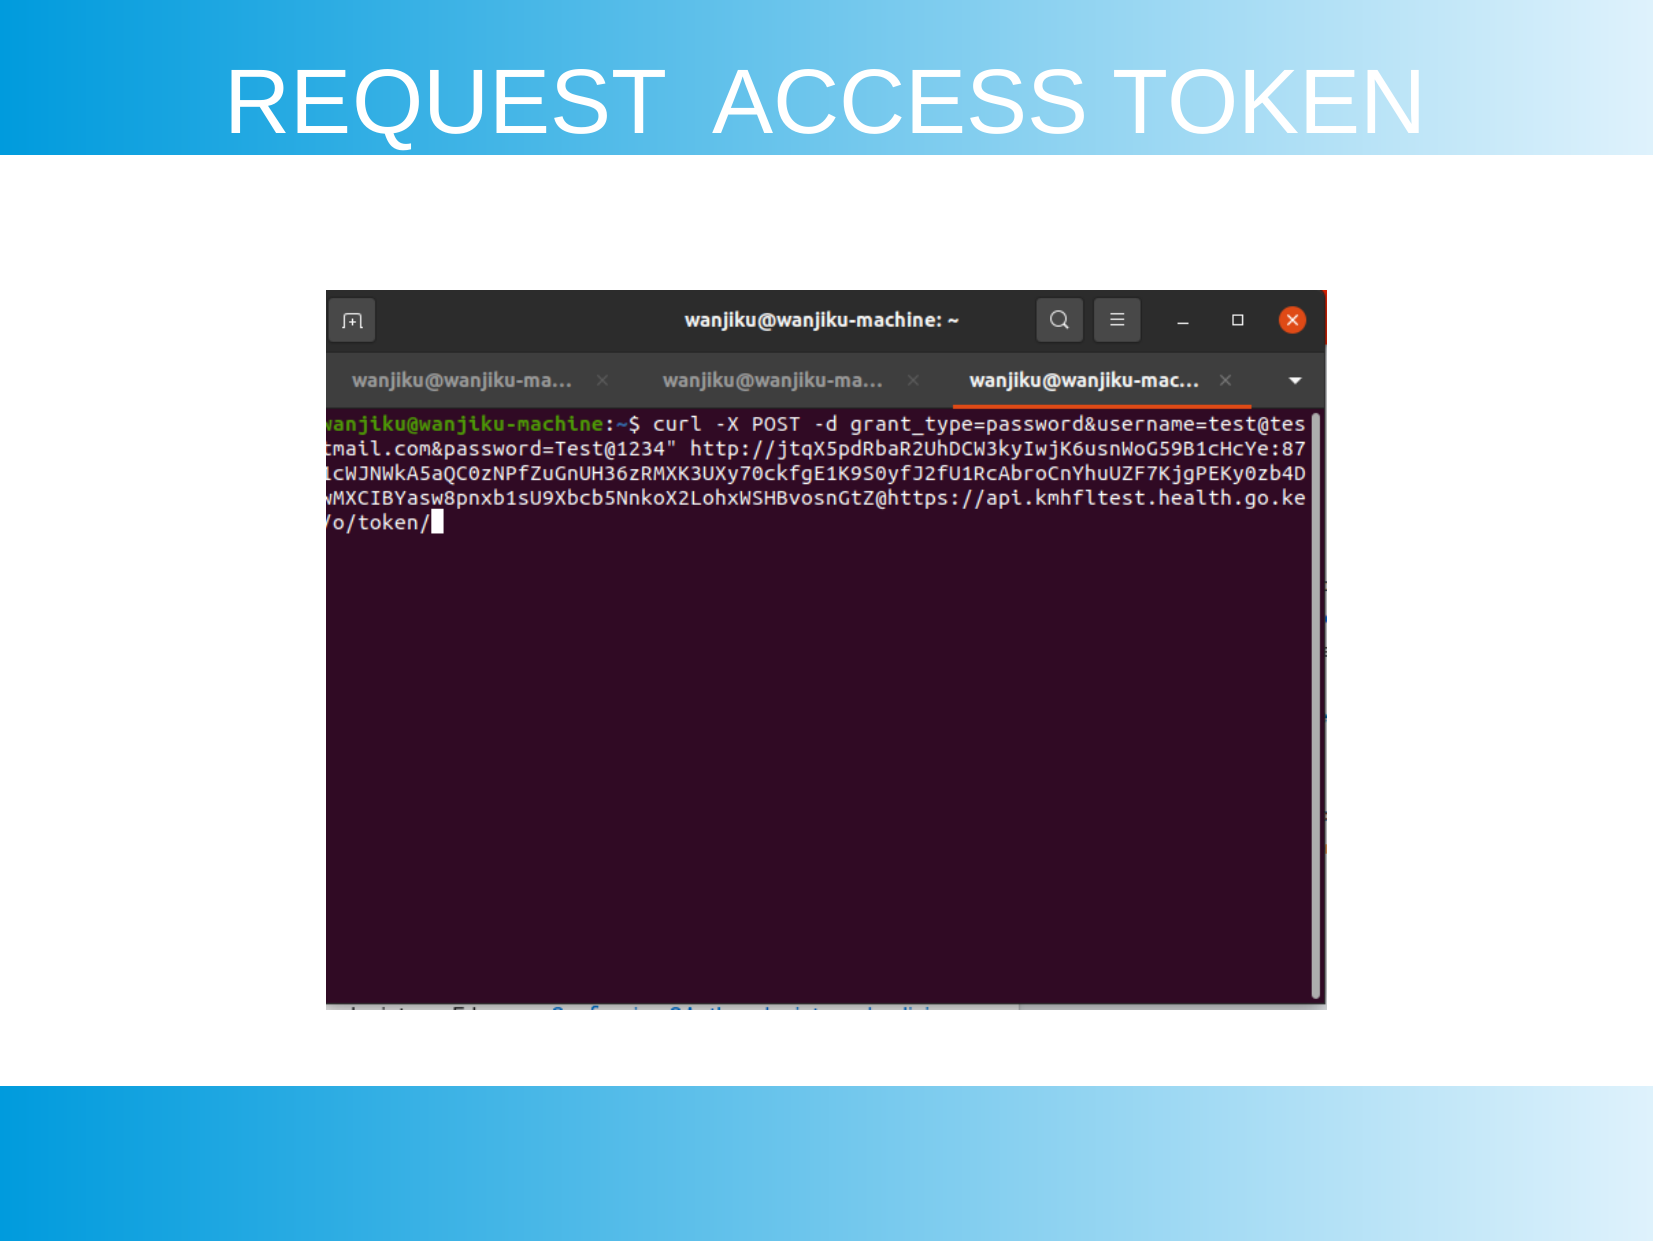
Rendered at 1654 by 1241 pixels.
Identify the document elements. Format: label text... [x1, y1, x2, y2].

picture [326, 290, 1327, 1010]
title REQUEST ACCESS TOKEN [82, 49, 1571, 155]
